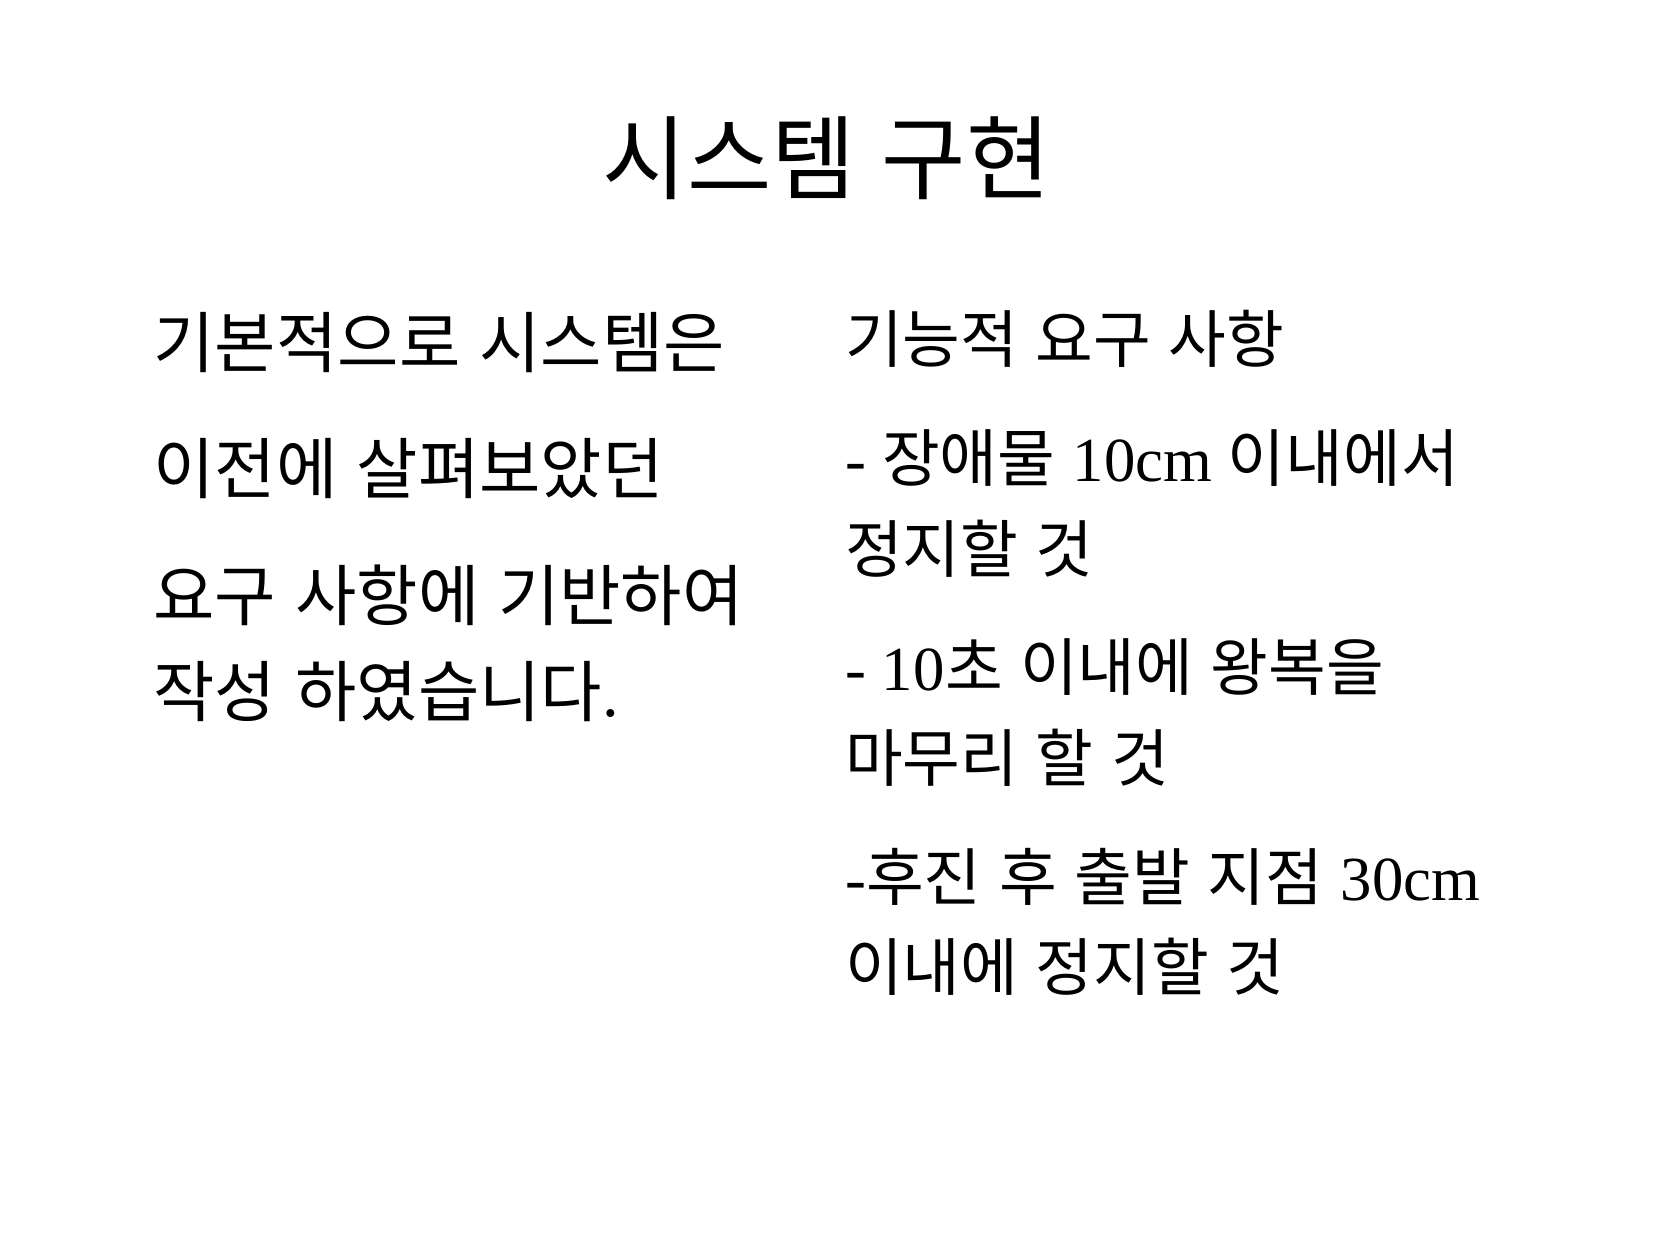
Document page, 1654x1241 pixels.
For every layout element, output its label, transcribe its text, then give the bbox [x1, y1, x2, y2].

title 시스템 구현 [82, 49, 1571, 257]
list 기능적 요구 사항 - 장애물 10cm 이내에서 정지할 것 - 10초 이내에 왕복을 마무리 할 것 -후진 후 출발 지점 30cm이내에 정지할 것 [845, 290, 1572, 1010]
list 기본적으로 시스템은 이전에 살펴보았던 요구 사항에 기반하여 작성 하였습니다. [82, 290, 809, 1010]
